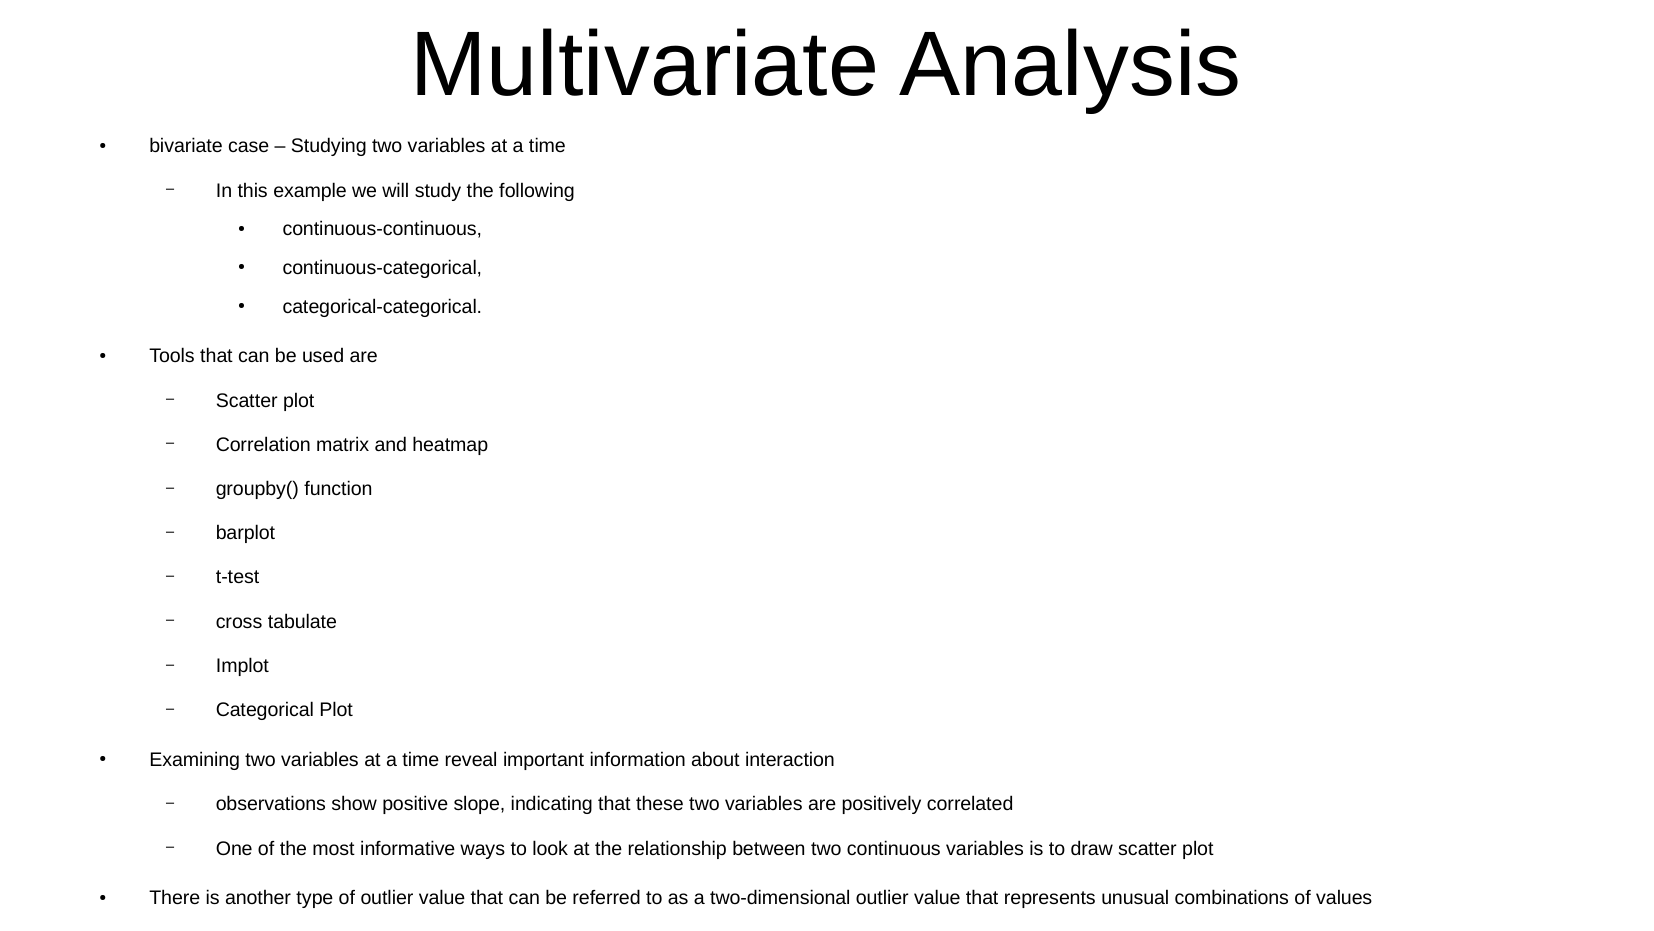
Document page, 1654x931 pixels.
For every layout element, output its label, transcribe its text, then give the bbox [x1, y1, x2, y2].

list bivariate case – Studying two variables at a time In this example we will study the following continuous-continuous, continuous-categorical, categorical-categorical. Tools that can be used are Scatter plot Correlation matrix and heatmap groupby() function barplot t-test cross tabulate Implot Categorical Plot Examining two variables at a time reveal important information about interaction observations show positive slope, indicating that these two variables are positively correlated One of the most informative ways to look at the relationship between two continuous variables is to draw scatter plot There is another type of outlier value that can be referred to as a two-dimensional outlier value that represents unusual combinations of values [82, 135, 1621, 916]
title Multivariate Analysis [82, 12, 1571, 135]
